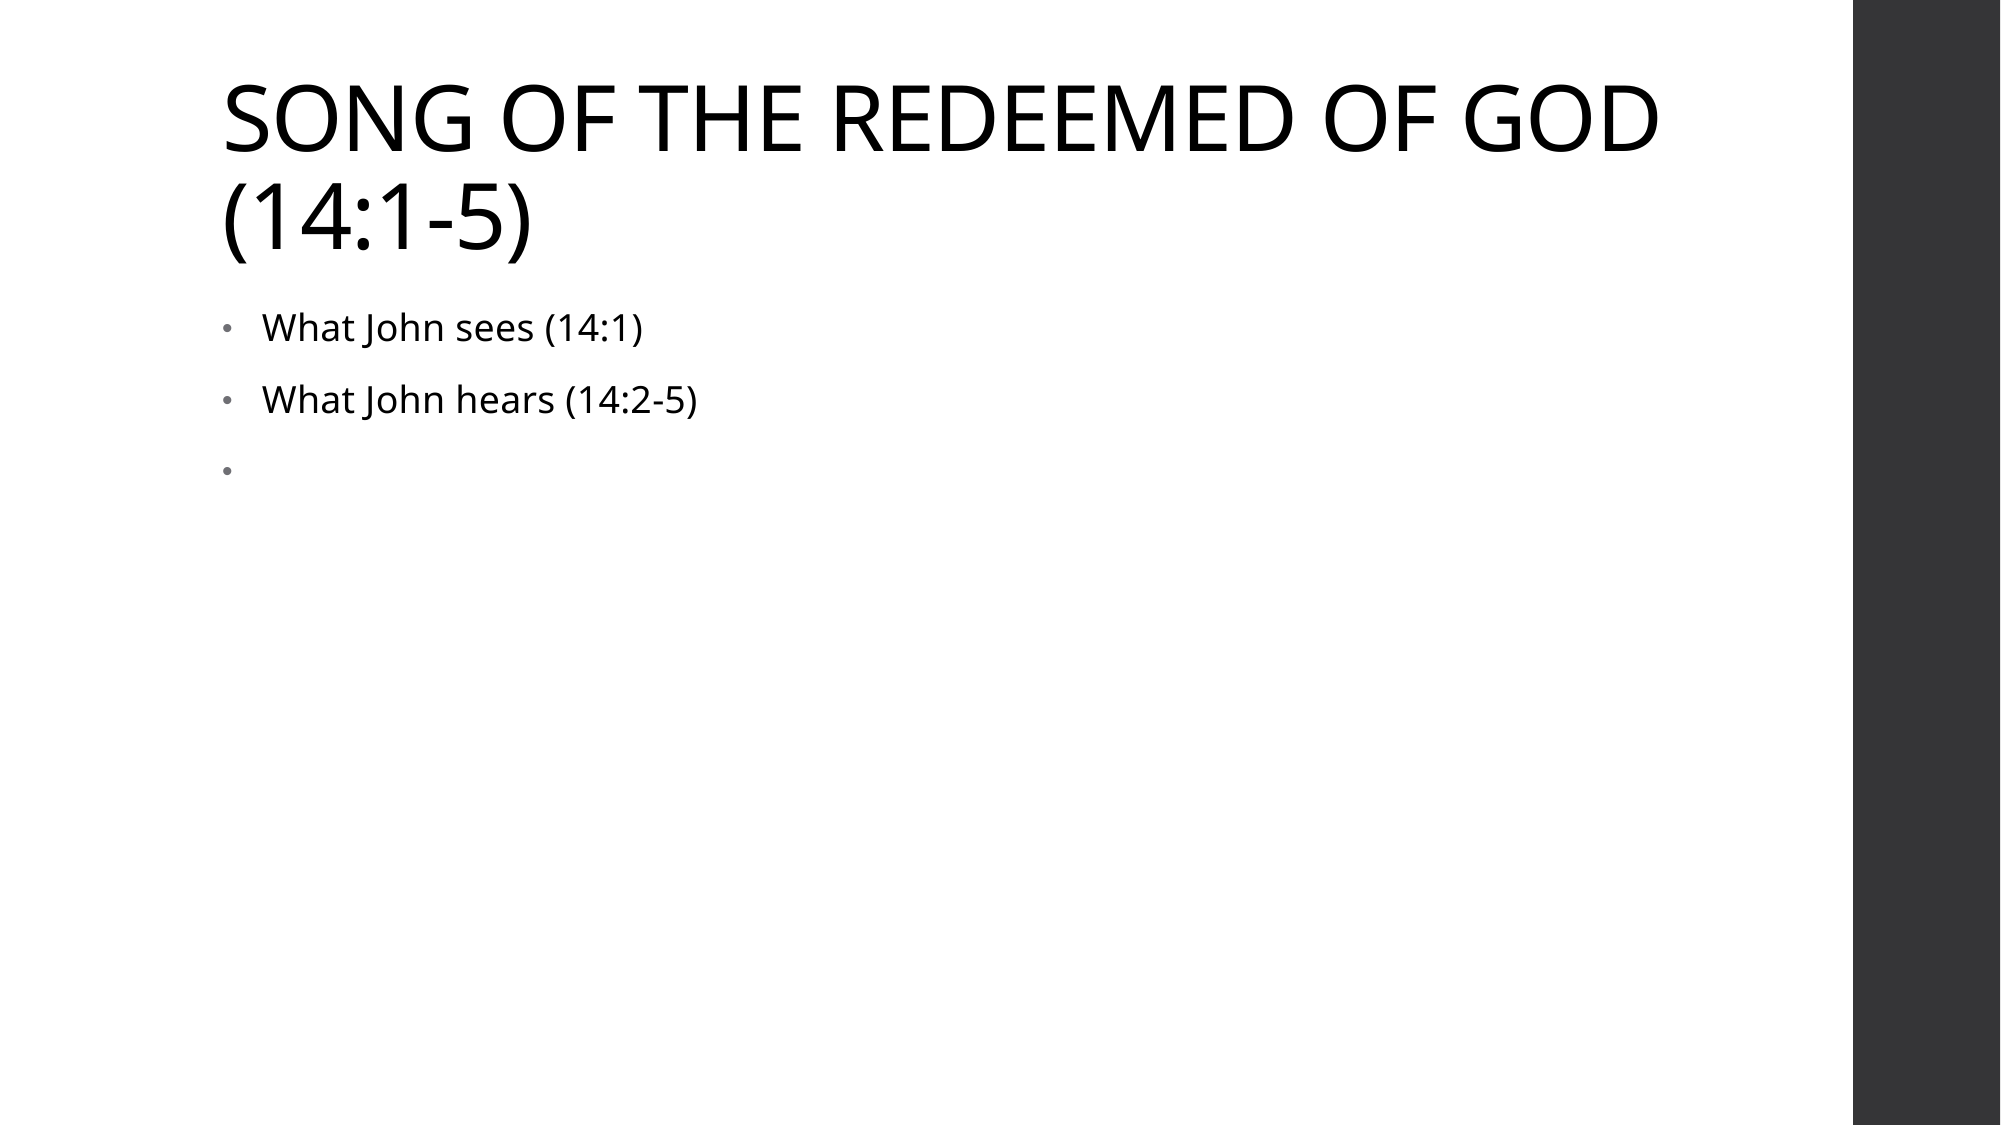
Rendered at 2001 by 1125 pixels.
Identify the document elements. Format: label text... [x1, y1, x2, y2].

title SONG OF THE REDEEMED OF GOD (14:1-5) [206, 60, 1797, 278]
list What John sees (14:1) What John hears (14:2-5) [206, 299, 1617, 1014]
